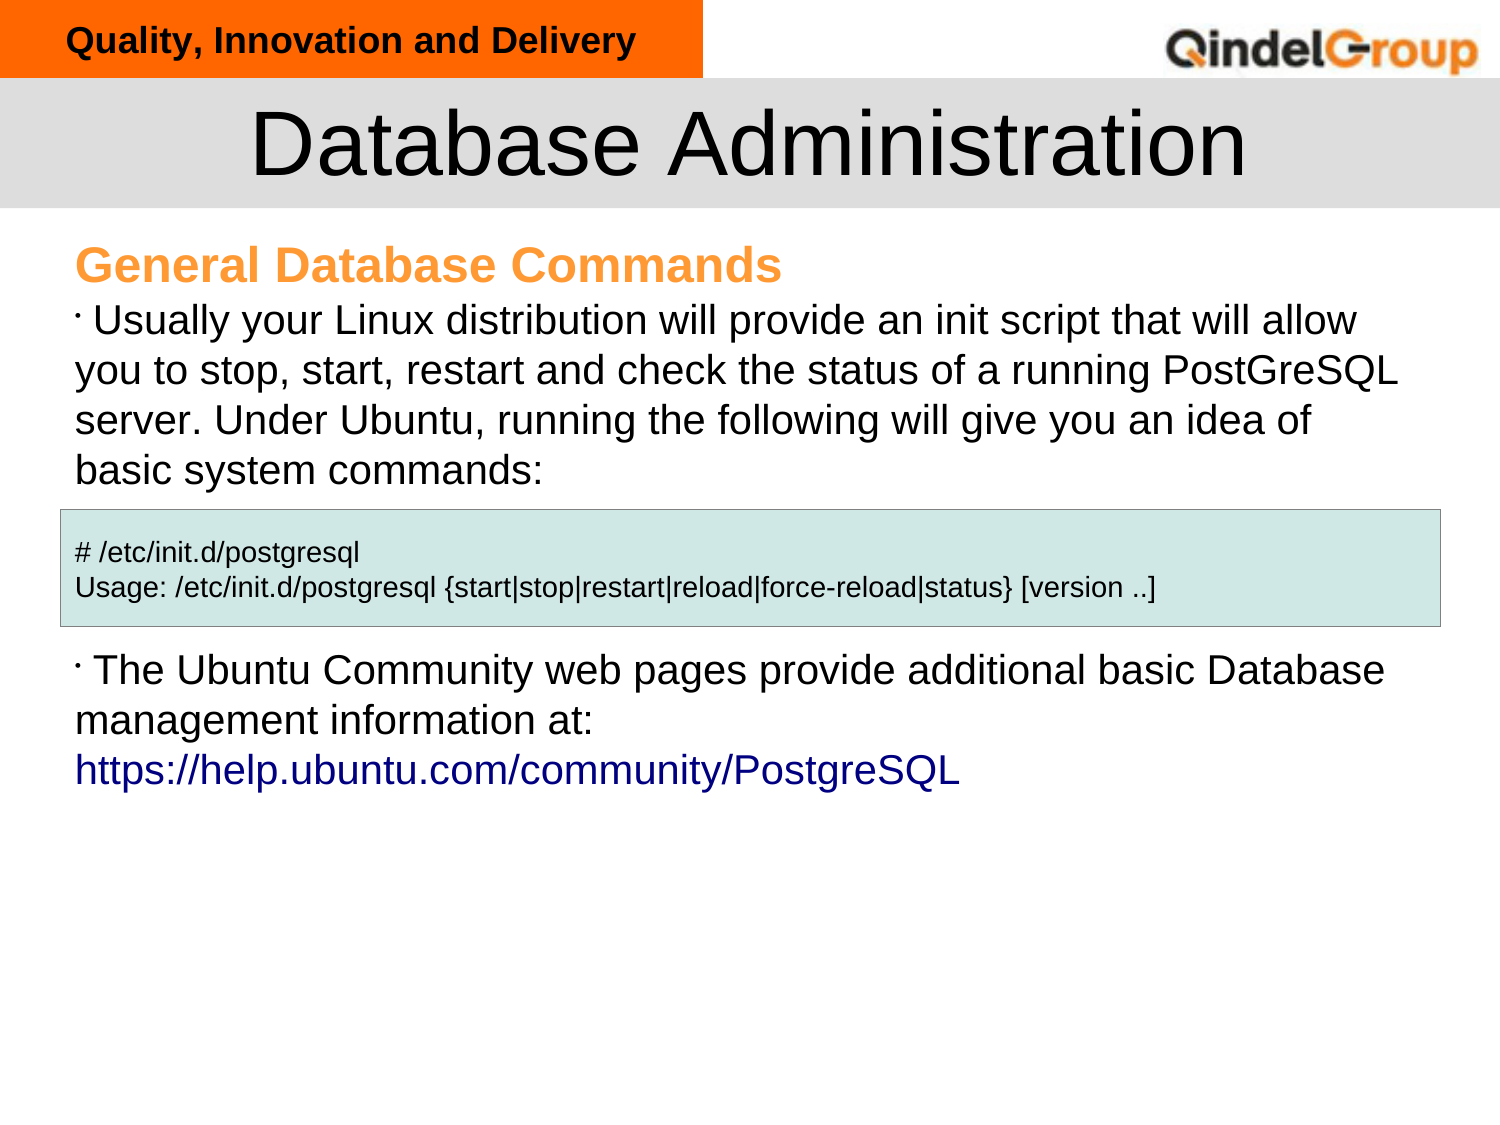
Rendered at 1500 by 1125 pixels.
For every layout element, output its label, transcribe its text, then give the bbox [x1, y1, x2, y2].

text_box General Database Commands Usually your Linux distribution will provide an init script that will allow you to stop, start, restart and check the status of a running PostGreSQL server. Under Ubuntu, running the following will give you an idea of basic system commands: The Ubuntu Community web pages provide additional basic Database management information at: https://help.ubuntu.com/community/PostgreSQL [60, 627, 1426, 901]
text_box # /etc/init.d/postgresql Usage: /etc/init.d/postgresql {start|stop|restart|reload|force-reload|status} [version ..] [60, 509, 1441, 627]
text_box General Database Commands Usually your Linux distribution will provide an init script that will allow you to stop, start, restart and check the status of a running PostGreSQL server. Under Ubuntu, running the following will give you an idea of basic system commands: The Ubuntu Community web pages provide additional basic Database management information at: https://help.ubuntu.com/community/PostgreSQL [60, 224, 1426, 509]
picture [1163, 23, 1481, 78]
title Database Administration [75, 45, 1426, 224]
